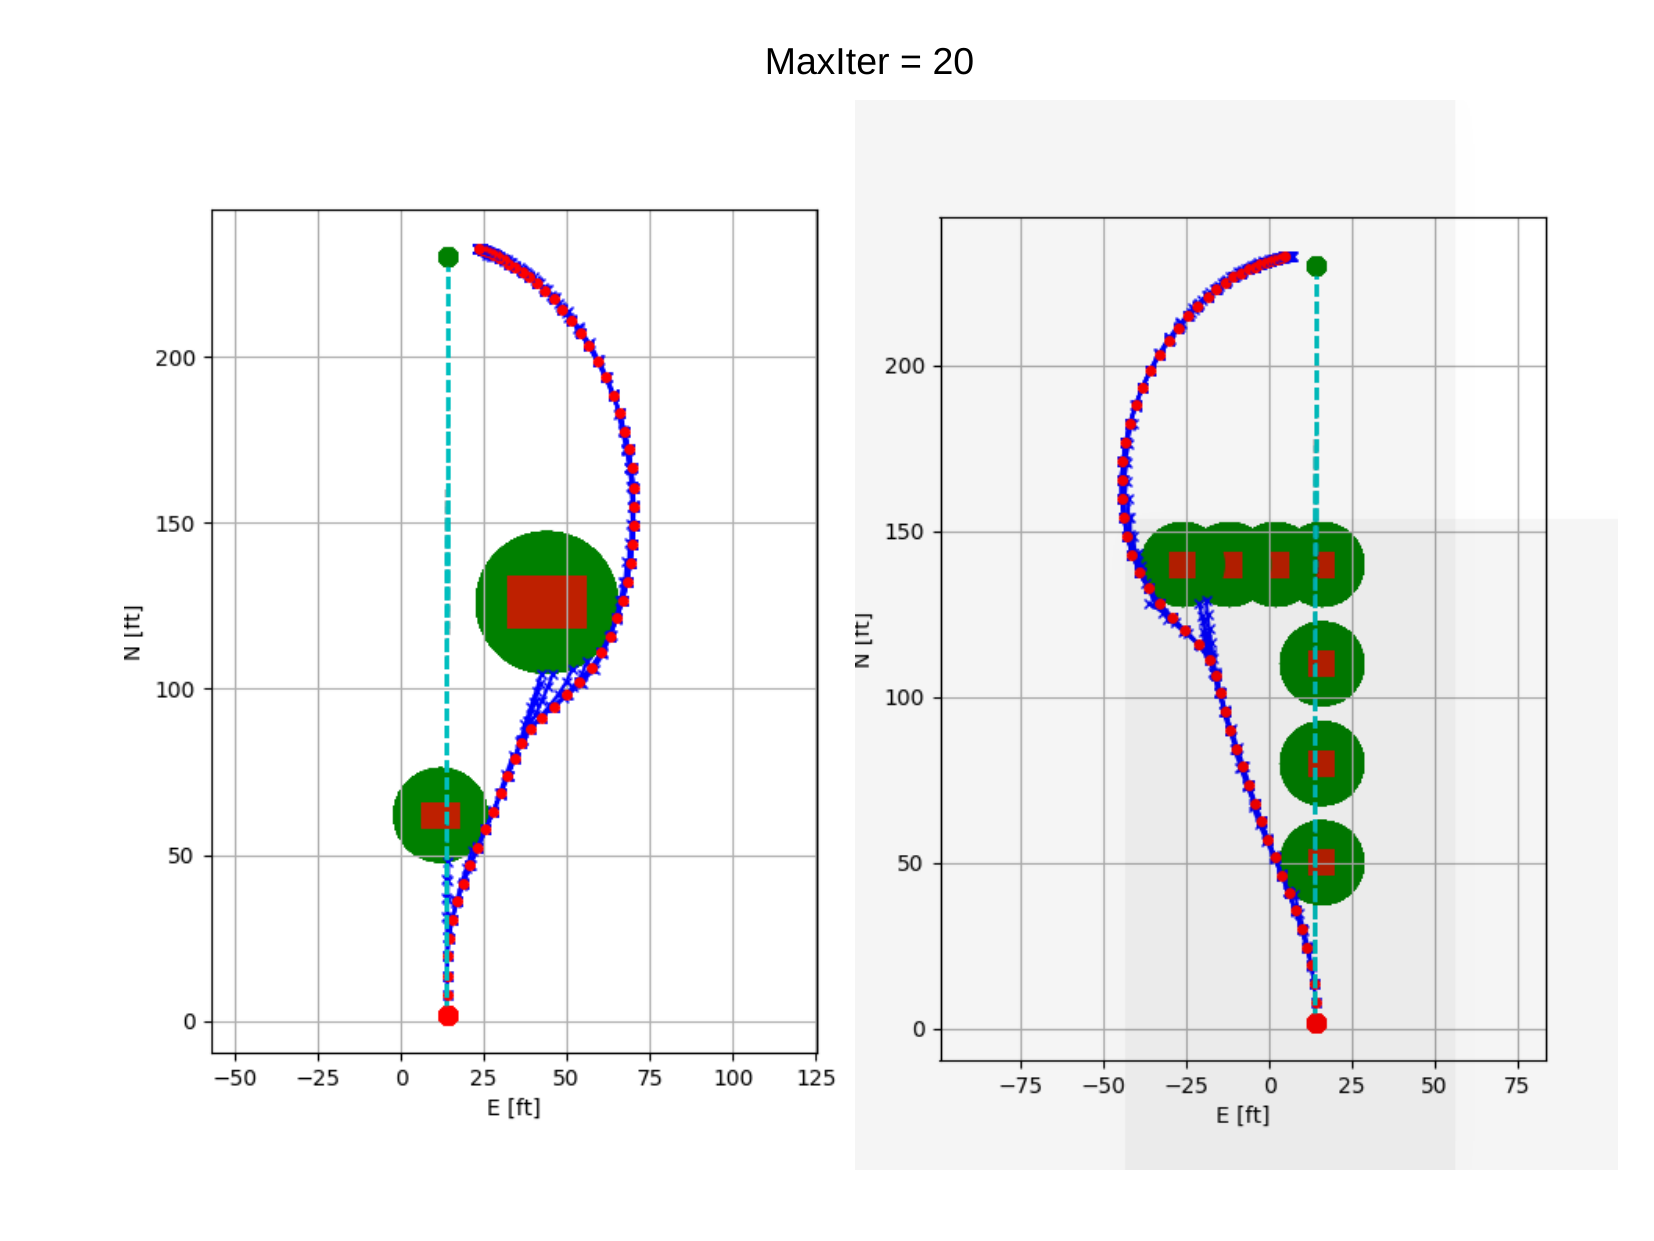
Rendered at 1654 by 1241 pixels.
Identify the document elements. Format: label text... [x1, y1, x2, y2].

picture [124, 83, 1618, 1170]
text_box MaxIter = 20 [750, 33, 990, 91]
